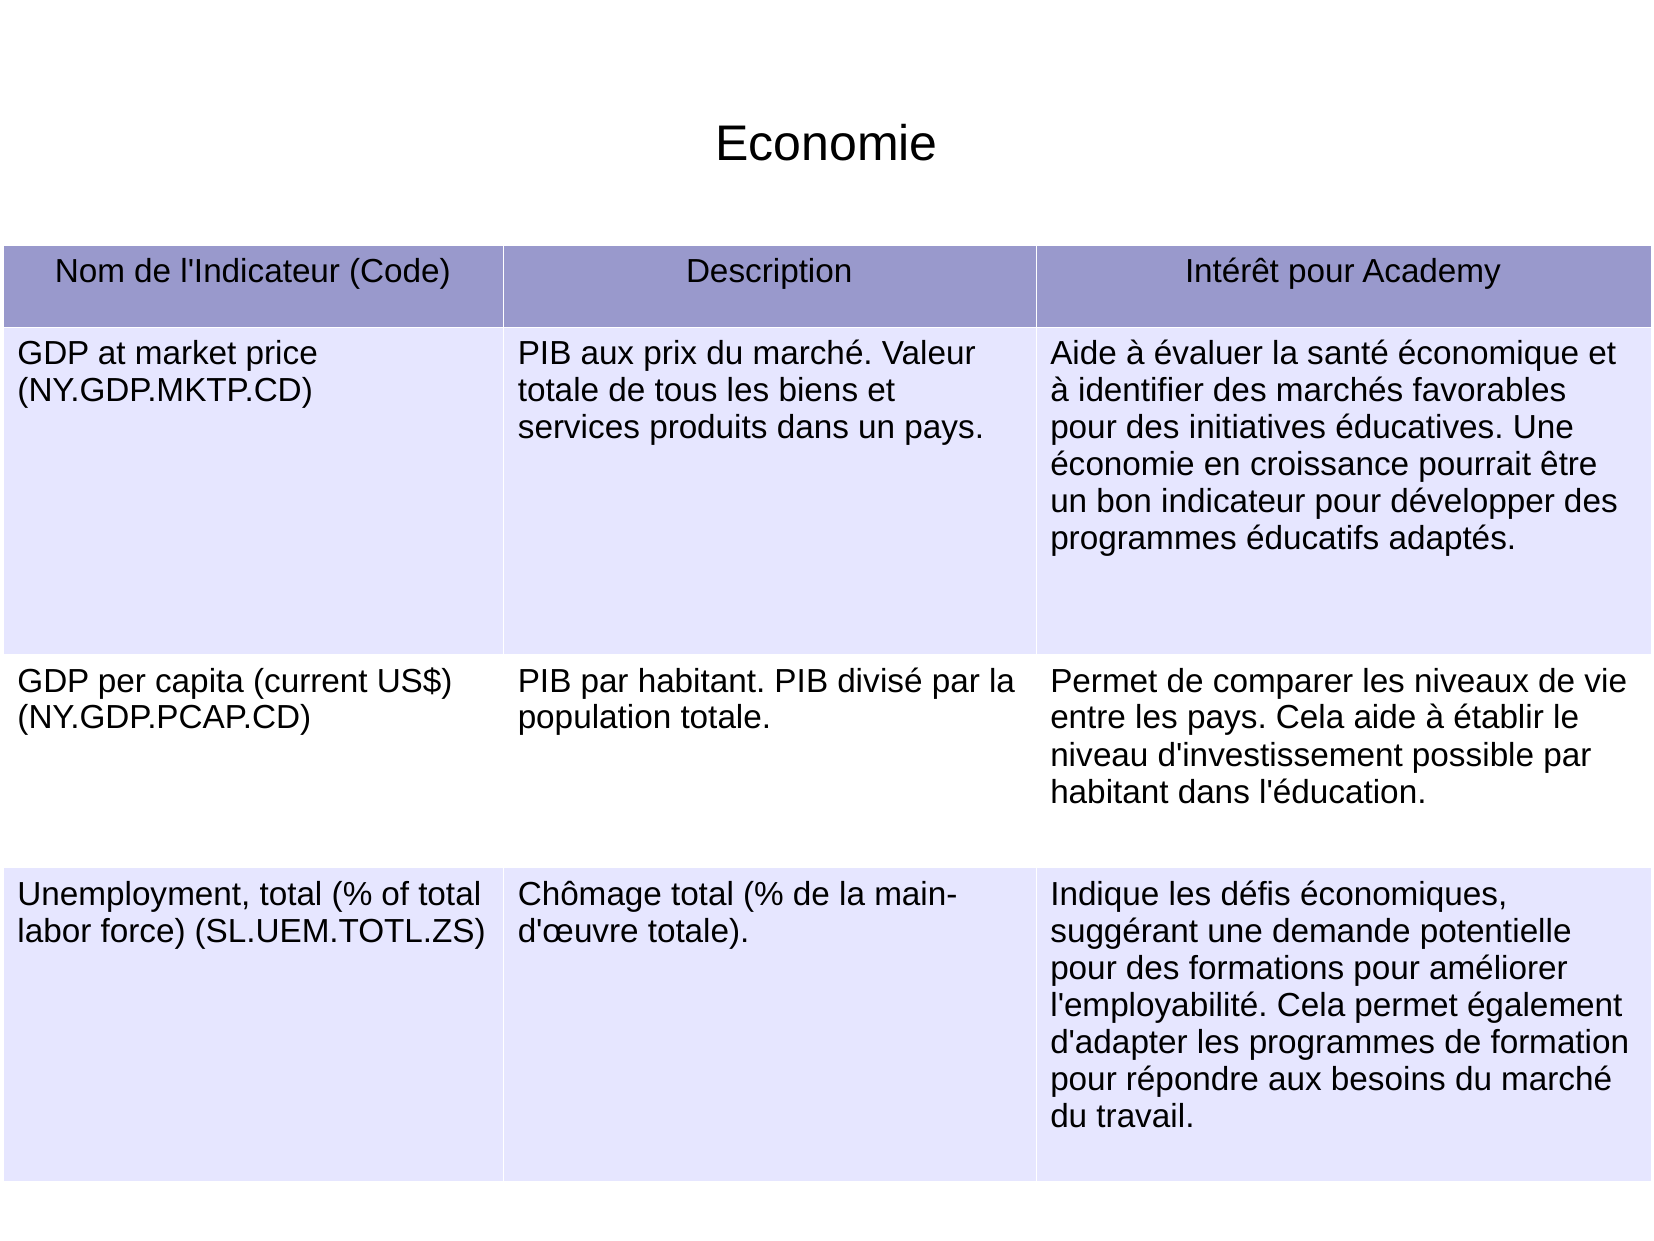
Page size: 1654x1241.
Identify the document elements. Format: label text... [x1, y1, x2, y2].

table_cell PIB par habitant. PIB divisé par la population totale. [504, 655, 1036, 867]
title Economie [82, 49, 1571, 237]
table_header Description [504, 246, 1036, 327]
table_cell Chômage total (% de la main-d'œuvre totale). [504, 868, 1036, 1181]
table_header Intérêt pour Academy [1037, 246, 1651, 327]
table_cell Permet de comparer les niveaux de vie entre les pays. Cela aide à établir le niveau d'investissement possible par habitant dans l'éducation. [1037, 655, 1651, 867]
table_cell GDP per capita (current US$) (NY.GDP.PCAP.CD) [4, 655, 503, 867]
table_header Nom de l'Indicateur (Code) [4, 246, 503, 327]
table_cell PIB aux prix du marché. Valeur totale de tous les biens et services produits dans un pays. [504, 328, 1036, 654]
table_cell Aide à évaluer la santé économique et à identifier des marchés favorables pour des initiatives éducatives. Une économie en croissance pourrait être un bon indicateur pour développer des programmes éducatifs adaptés. [1037, 328, 1651, 654]
table_cell Unemployment, total (% of total labor force) (SL.UEM.TOTL.ZS) [4, 868, 503, 1181]
table_cell GDP at market price (NY.GDP.MKTP.CD) [4, 328, 503, 654]
table_cell Indique les défis économiques, suggérant une demande potentielle pour des formations pour améliorer l'employabilité. Cela permet également d'adapter les programmes de formation pour répondre aux besoins du marché du travail. [1037, 868, 1651, 1181]
